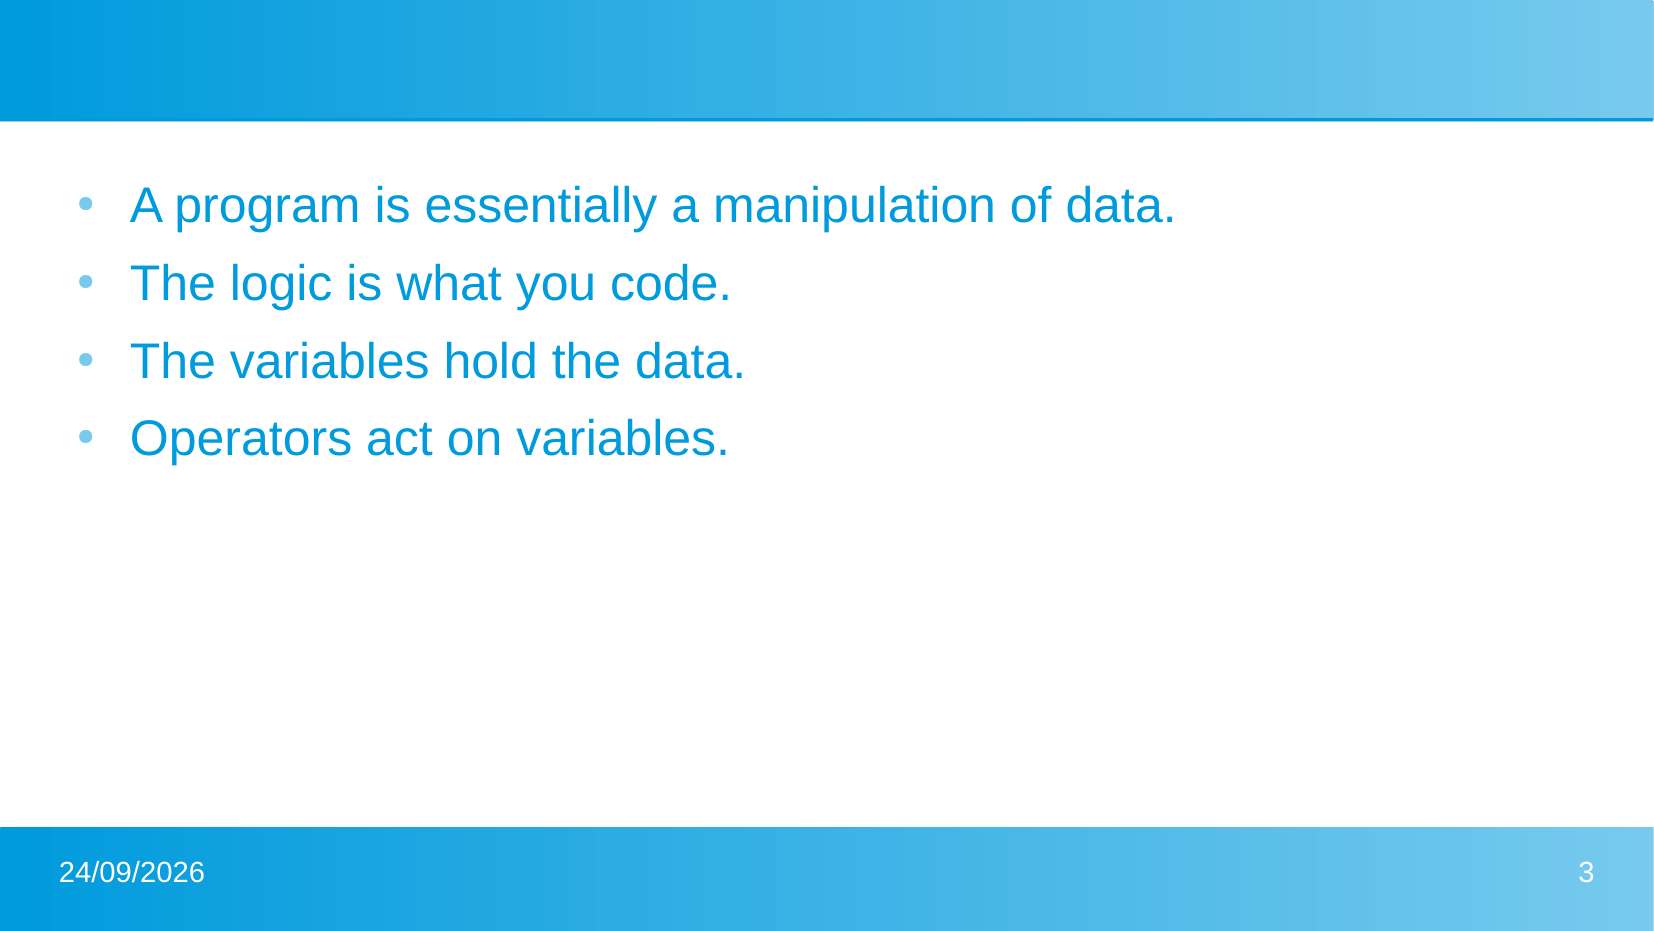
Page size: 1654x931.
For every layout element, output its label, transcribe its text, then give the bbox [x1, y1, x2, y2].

list A program is essentially a manipulation of data. The logic is what you code. The variables hold the data. Operators act on variables. [59, 177, 1595, 768]
